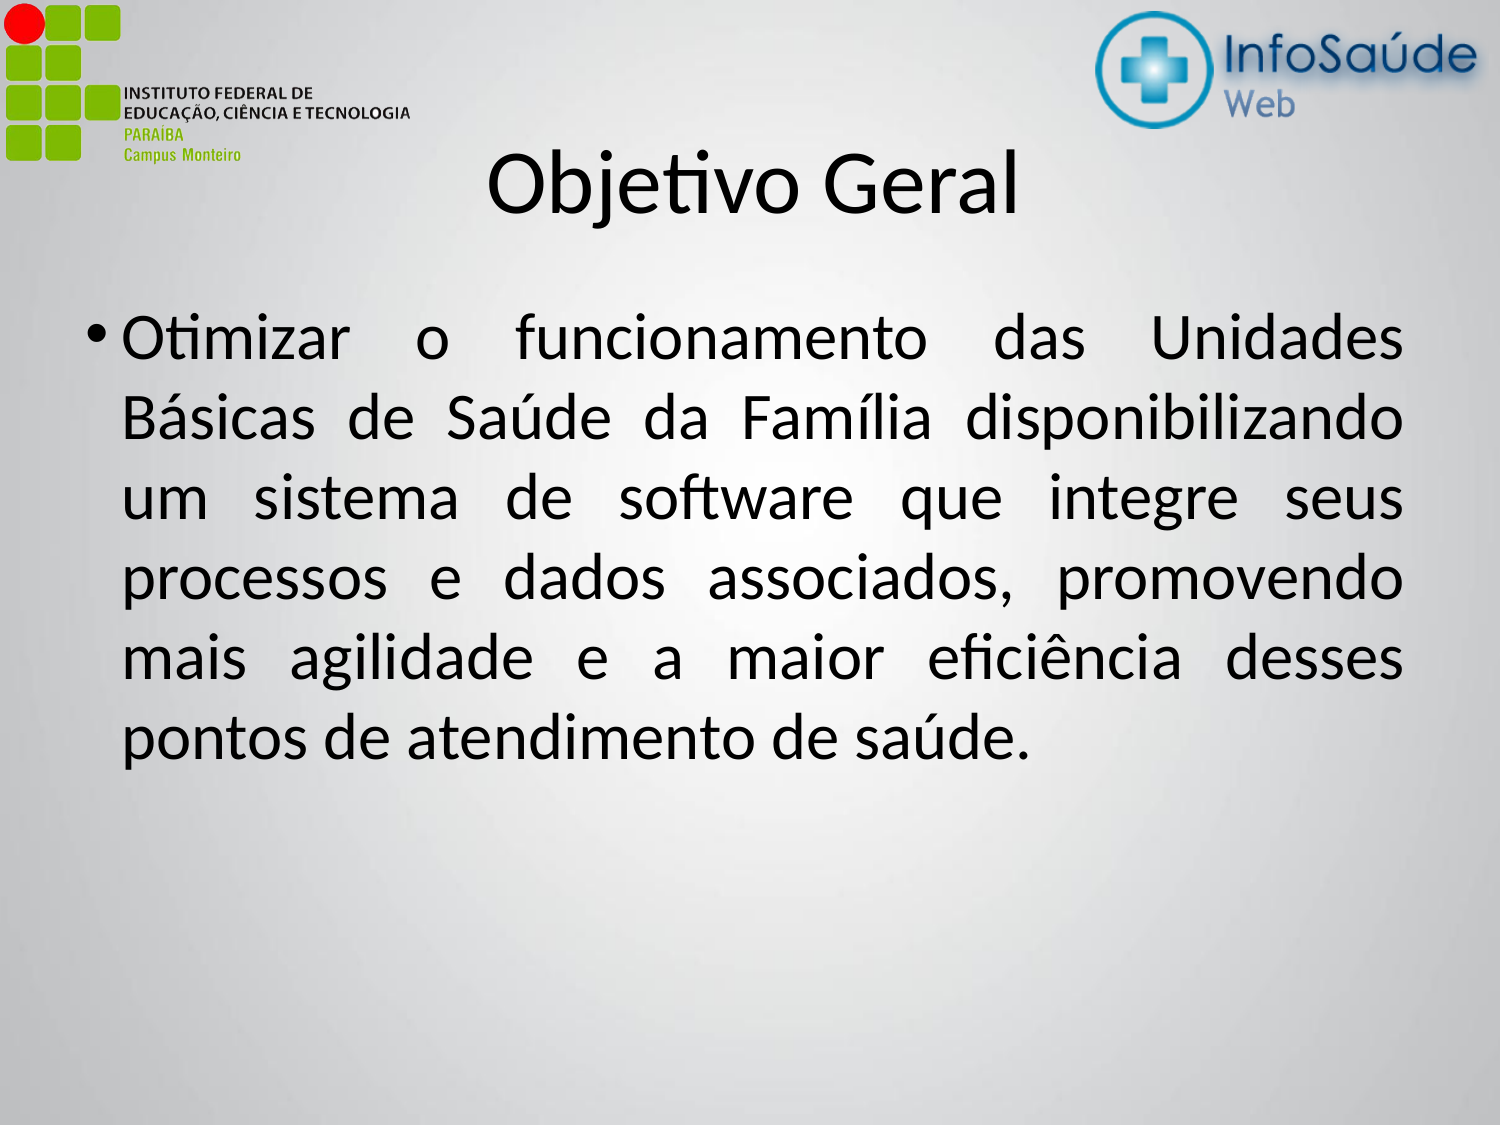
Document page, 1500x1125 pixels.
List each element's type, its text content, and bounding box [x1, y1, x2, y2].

text_box Otimizar o funcionamento das Unidades Básicas de Saúde da Família disponibilizando um sistema de software que integre seus processos e dados associados, promovendo mais agilidade e a maior eficiência desses pontos de atendimento de saúde. [70, 285, 1421, 1028]
text_box Objetivo Geral [79, 60, 1429, 248]
picture [0, 0, 1500, 1125]
